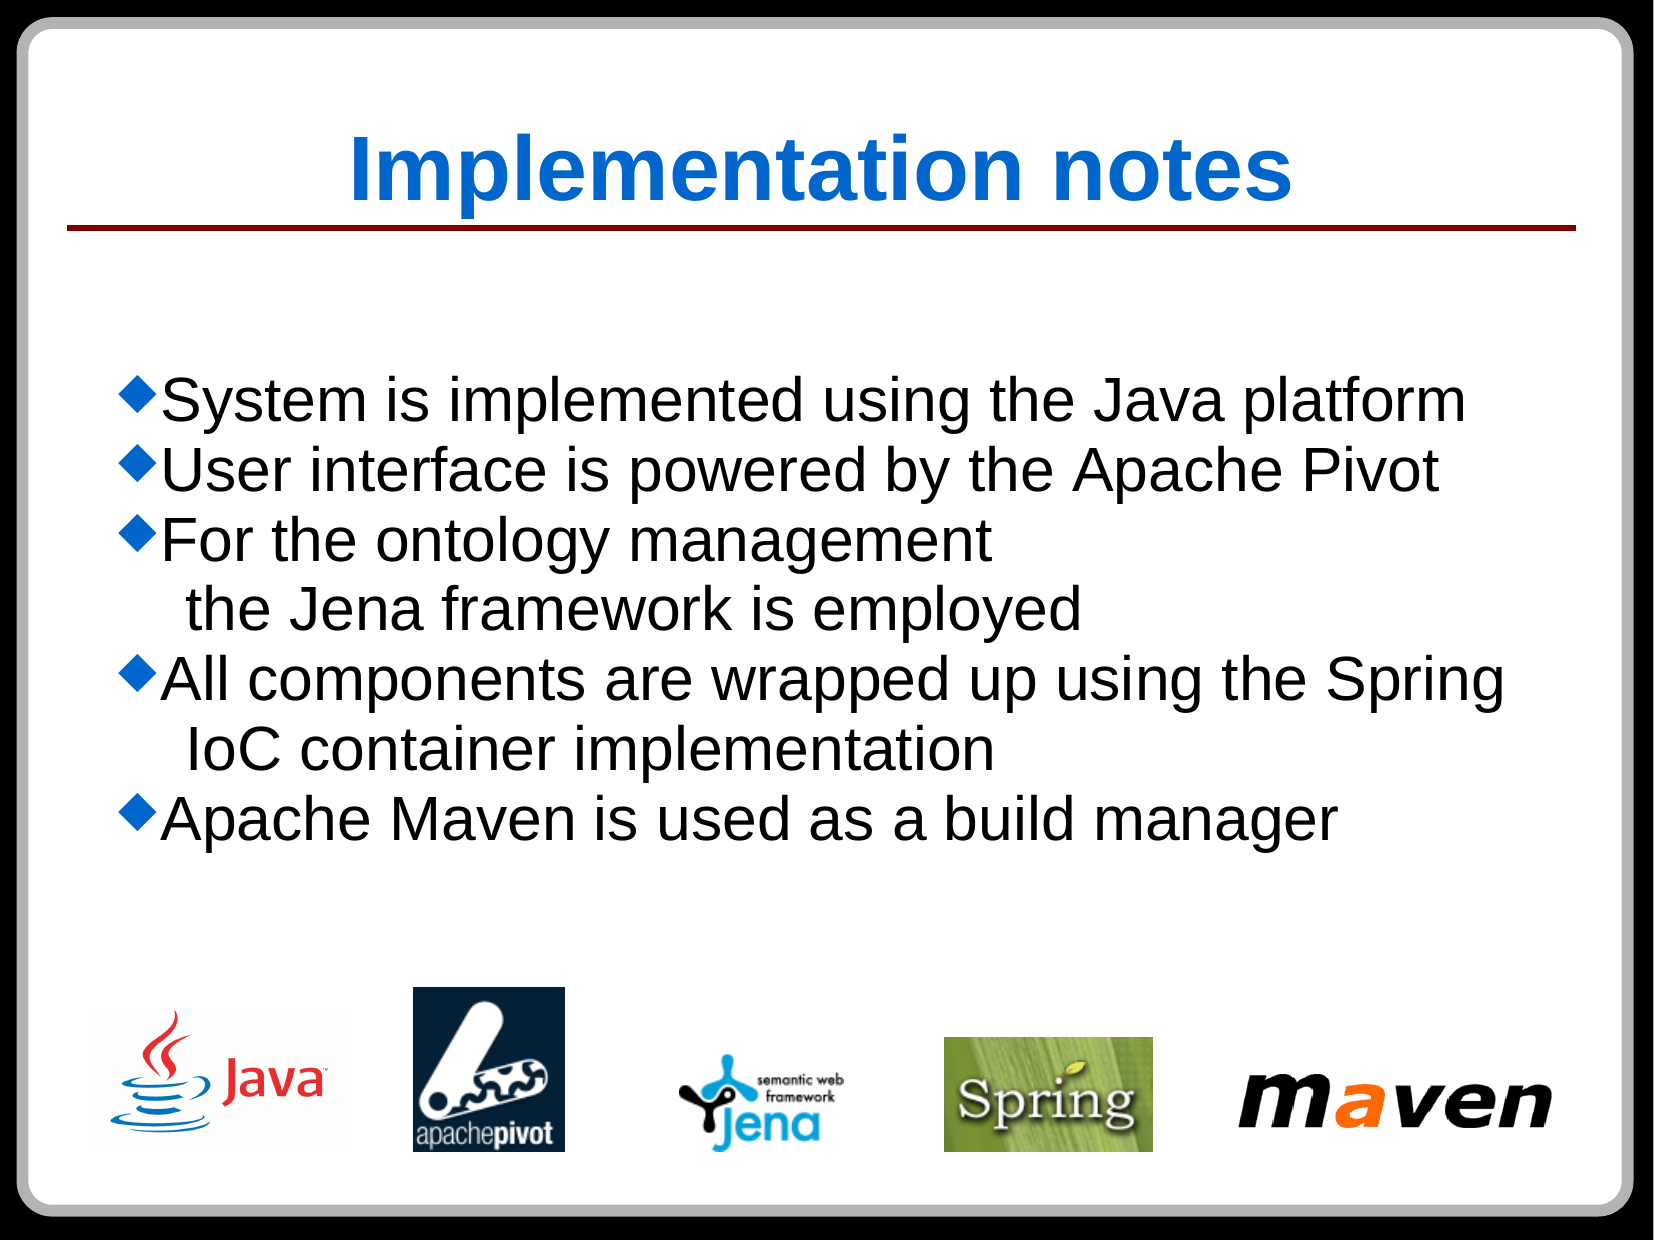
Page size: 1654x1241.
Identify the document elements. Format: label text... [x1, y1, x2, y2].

list System is implemented using the Java platform User interface is powered by the Apache Pivot For the ontology management the Jena framework is employed All components are wrapped up using the Spring IoC container implementation Apache Maven is used as a build manager [114, 295, 1536, 945]
picture [679, 1054, 844, 1152]
picture [413, 987, 565, 1152]
picture [1235, 1062, 1565, 1147]
picture [944, 1037, 1153, 1152]
picture [88, 1003, 355, 1152]
title Implementation notes [67, 64, 1577, 272]
